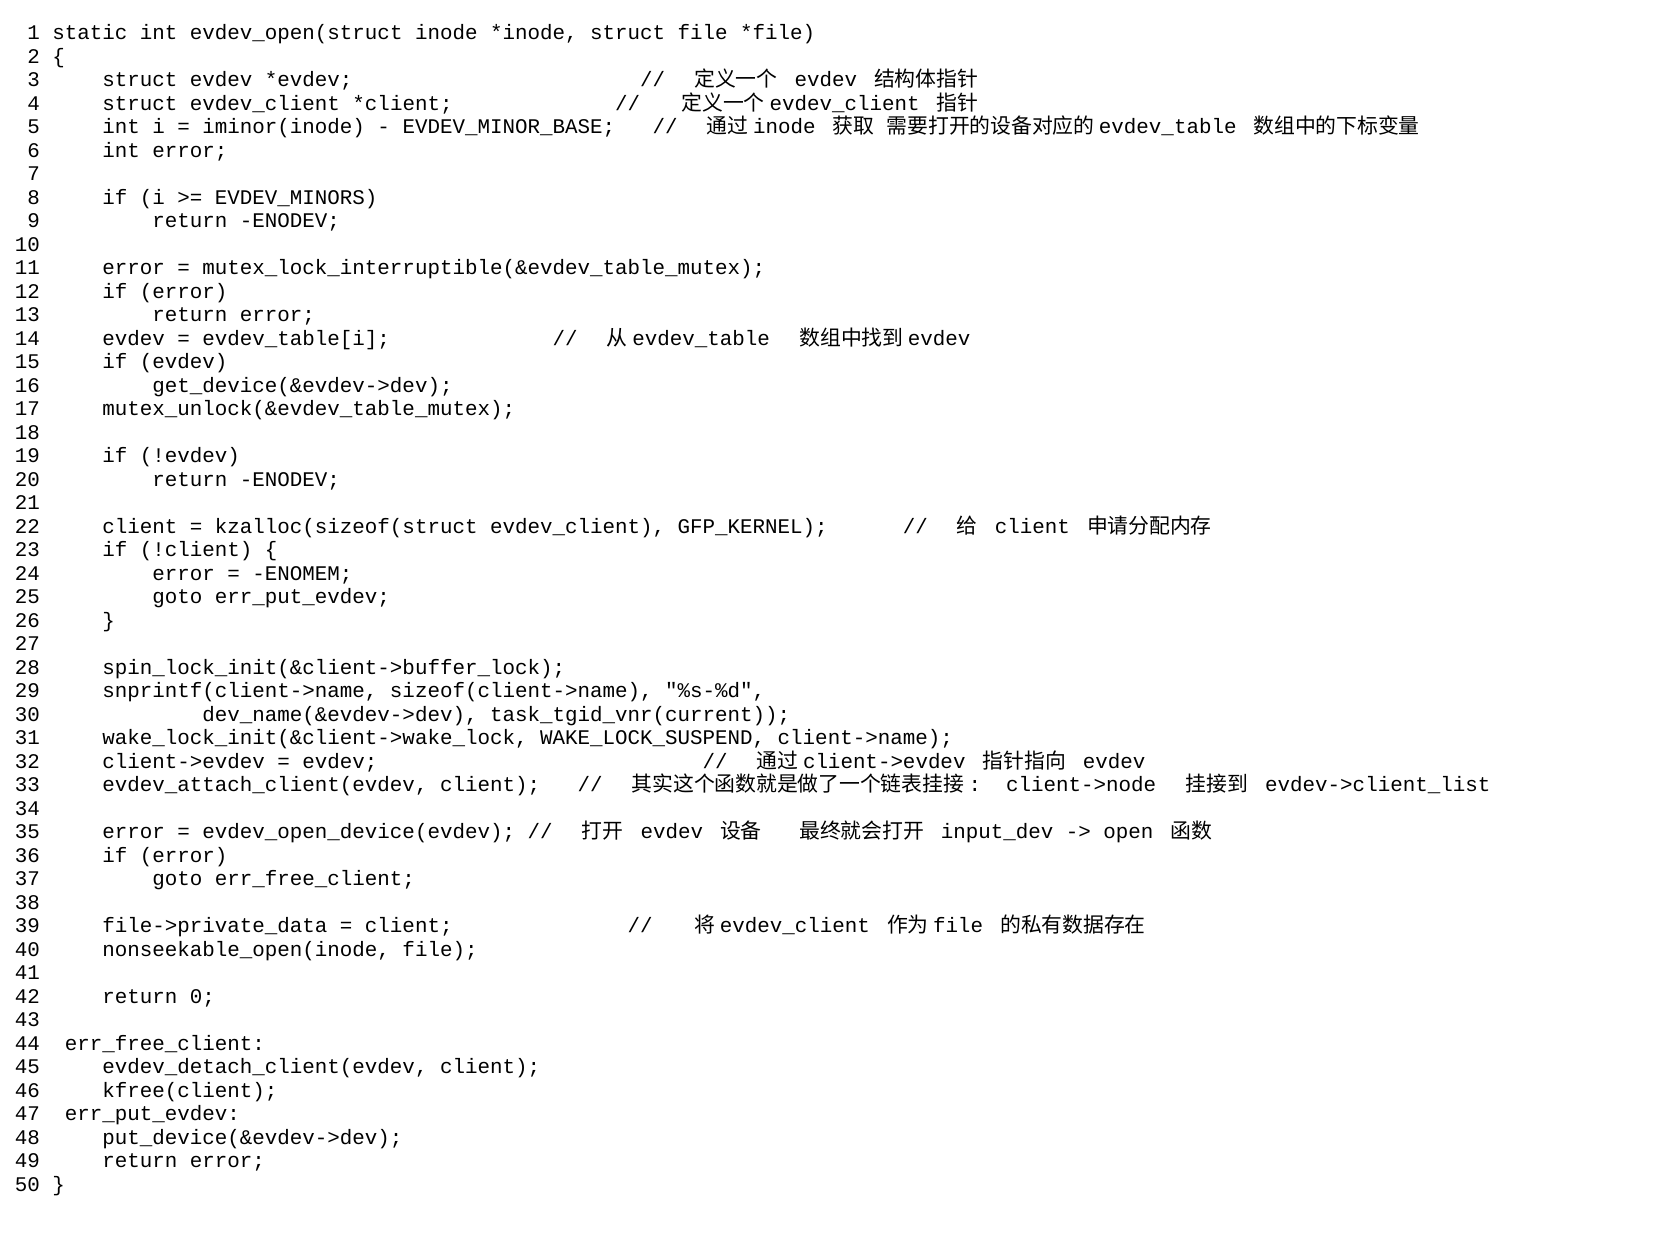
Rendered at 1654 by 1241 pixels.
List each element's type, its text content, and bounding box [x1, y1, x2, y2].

text_box 1 static int evdev_open(struct inode *inode, struct file *file) 2 { 3 struct evdev *evdev; // 定义一个 evdev 结构体指针 4 struct evdev_client *client; // 定义一个evdev_client 指针 5 int i = iminor(inode) - EVDEV_MINOR_BASE; // 通过inode 获取 需要打开的设备对应的evdev_table 数组中的下标变量 6 int error; 7 8 if (i >= EVDEV_MINORS) 9 return -ENODEV; 10 11 error = mutex_lock_interruptible(&evdev_table_mutex); 12 if (error) 13 return error; 14 evdev = evdev_table[i]; // 从evdev_table 数组中找到evdev 15 if (evdev) 16 get_device(&evdev->dev); 17 mutex_unlock(&evdev_table_mutex); 18 19 if (!evdev) 20 return -ENODEV; 21 22 client = kzalloc(sizeof(struct evdev_client), GFP_KERNEL); // 给 client 申请分配内存 23 if (!client) { 24 error = -ENOMEM; 25 goto err_put_evdev; 26 } 27 28 spin_lock_init(&client->buffer_lock); 29 snprintf(client->name, sizeof(client->name), "%s-%d", 30 dev_name(&evdev->dev), task_tgid_vnr(current)); 31 wake_lock_init(&client->wake_lock, WAKE_LOCK_SUSPEND, client->name); 32 client->evdev = evdev; // 通过client->evdev 指针指向 evdev 33 evdev_attach_client(evdev, client); // 其实这个函数就是做了一个链表挂接: client->node 挂接到 evdev->client_list 34 35 error = evdev_open_device(evdev); // 打开 evdev 设备 最终就会打开 input_dev -> open 函数 36 if (error) 37 goto err_free_client; 38 39 file->private_data = client; // 将evdev_client 作为file 的私有数据存在 40 nonseekable_open(inode, file); 41 42 return 0; 43 44 err_free_client: 45 evdev_detach_client(evdev, client); 46 kfree(client); 47 err_put_evdev: 48 put_device(&evdev->dev); 49 return error; 50 } [0, 15, 1506, 1206]
